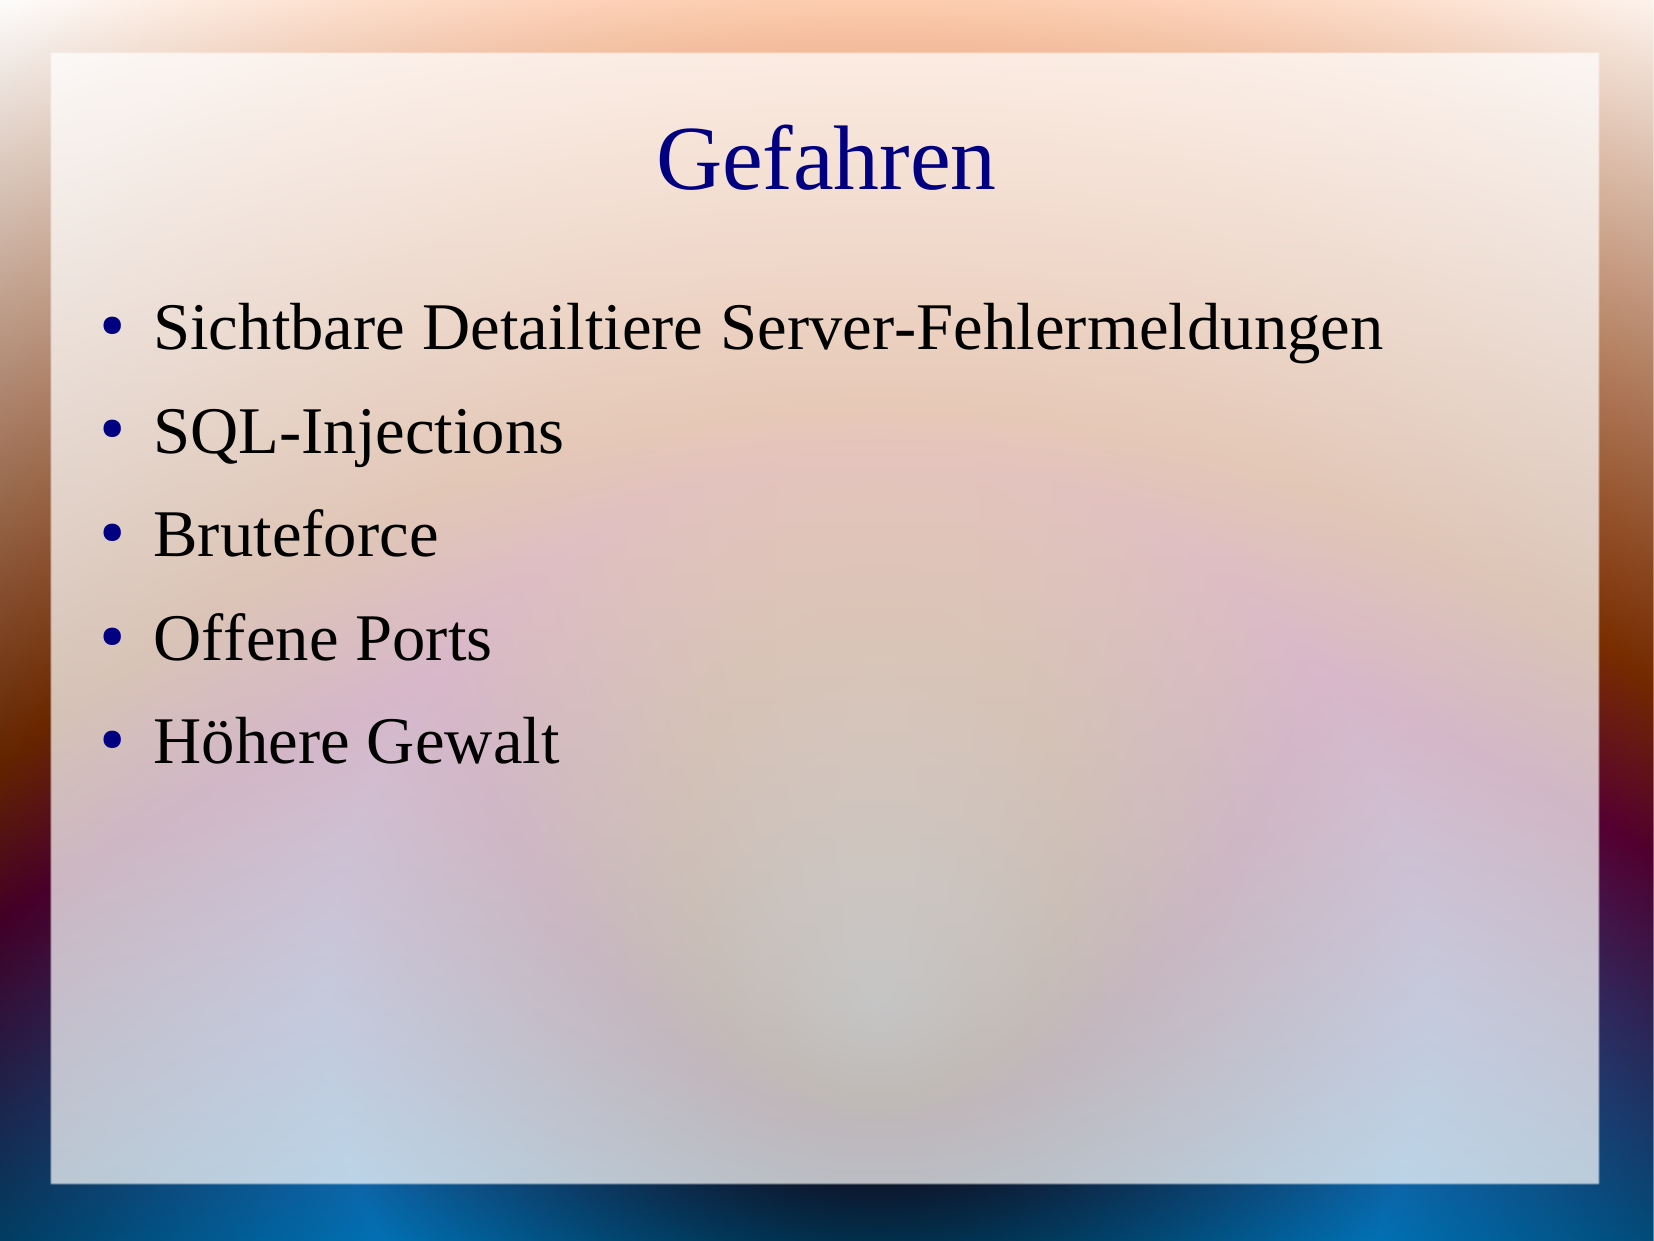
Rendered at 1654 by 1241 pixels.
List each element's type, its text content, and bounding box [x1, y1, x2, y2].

title Gefahren [82, 62, 1571, 256]
list Sichtbare Detailtiere Server-Fehlermeldungen SQL-Injections Bruteforce Offene Ports Höhere Gewalt [82, 290, 1571, 1094]
picture [0, 0, 1654, 1241]
